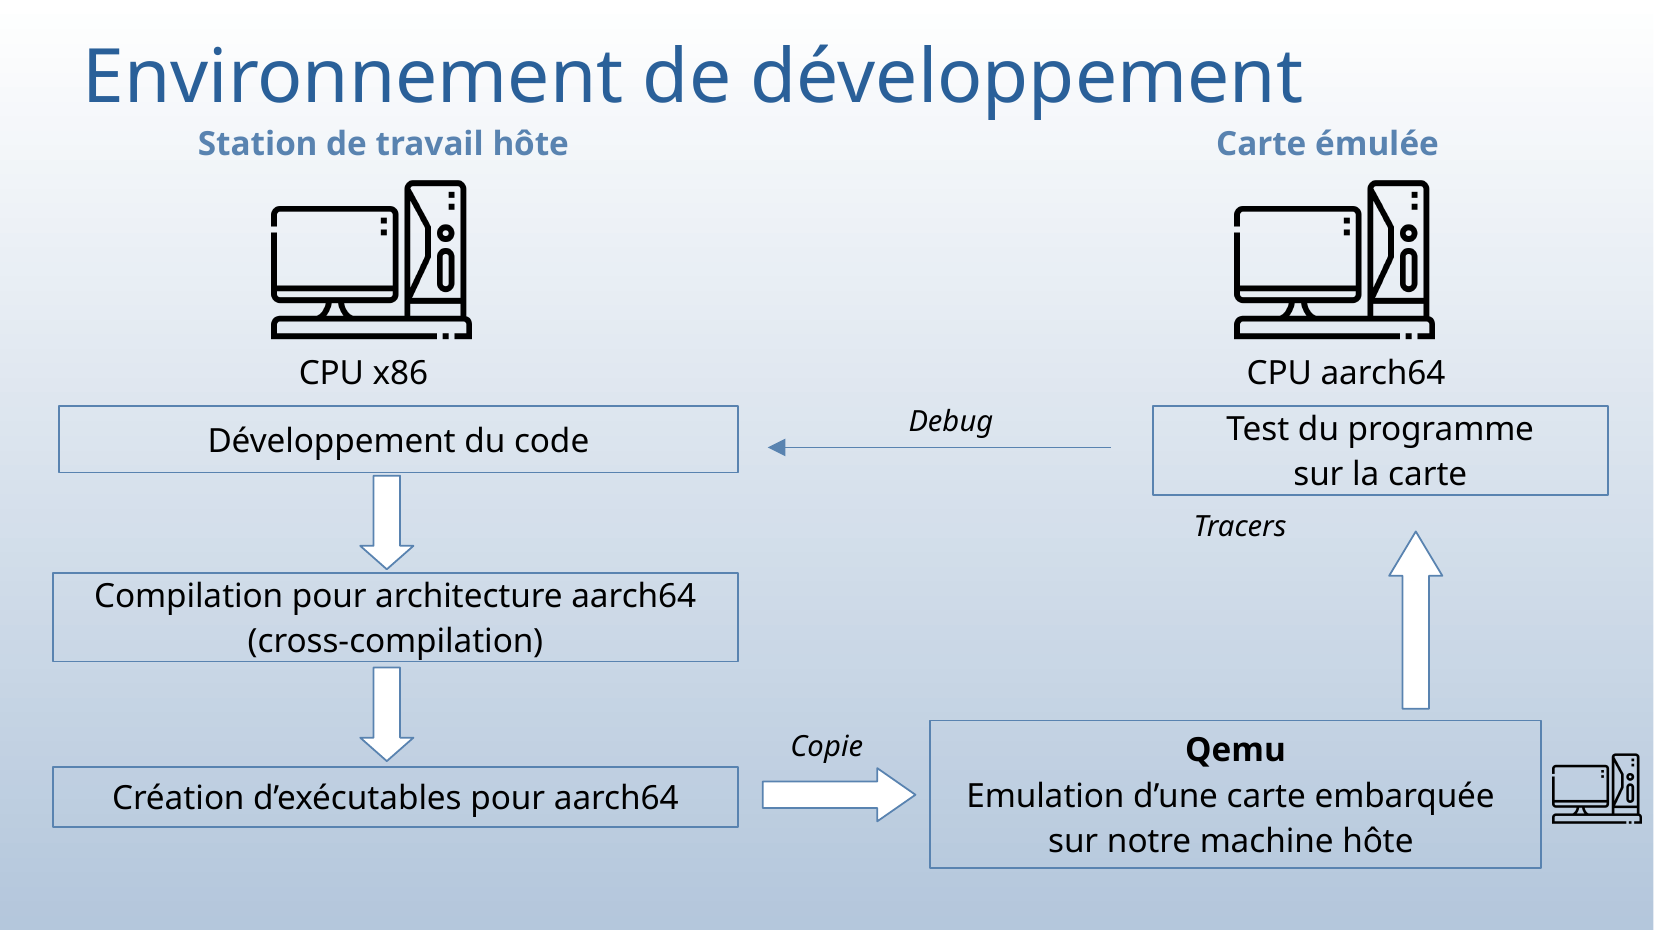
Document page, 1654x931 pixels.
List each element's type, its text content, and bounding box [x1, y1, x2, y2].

picture [1552, 744, 1642, 833]
text_box Debug [868, 392, 1034, 448]
text_box Développement du code [59, 405, 739, 473]
picture [271, 173, 472, 341]
title Environnement de développement [82, 0, 1571, 151]
text_box Station de travail hôte [147, 112, 621, 173]
text_box Tracers [1151, 494, 1329, 555]
text_box Création d’exécutables pour aarch64 [53, 766, 739, 827]
picture [1234, 159, 1435, 360]
text_box Copie [738, 714, 916, 775]
text_box [1389, 531, 1443, 709]
text_box [762, 775, 916, 822]
text_box Carte émulée [1145, 112, 1519, 173]
text_box Qemu Emulation d’une carte embarquée sur notre machine hôte [930, 720, 1541, 869]
text_box Test du programme sur la carte [1152, 406, 1608, 495]
text_box CPU x86 [242, 341, 485, 402]
text_box [360, 475, 414, 570]
text_box [360, 667, 414, 762]
text_box Compilation pour architecture aarch64 (cross-compilation) [53, 573, 739, 662]
text_box CPU aarch64 [1216, 341, 1477, 402]
